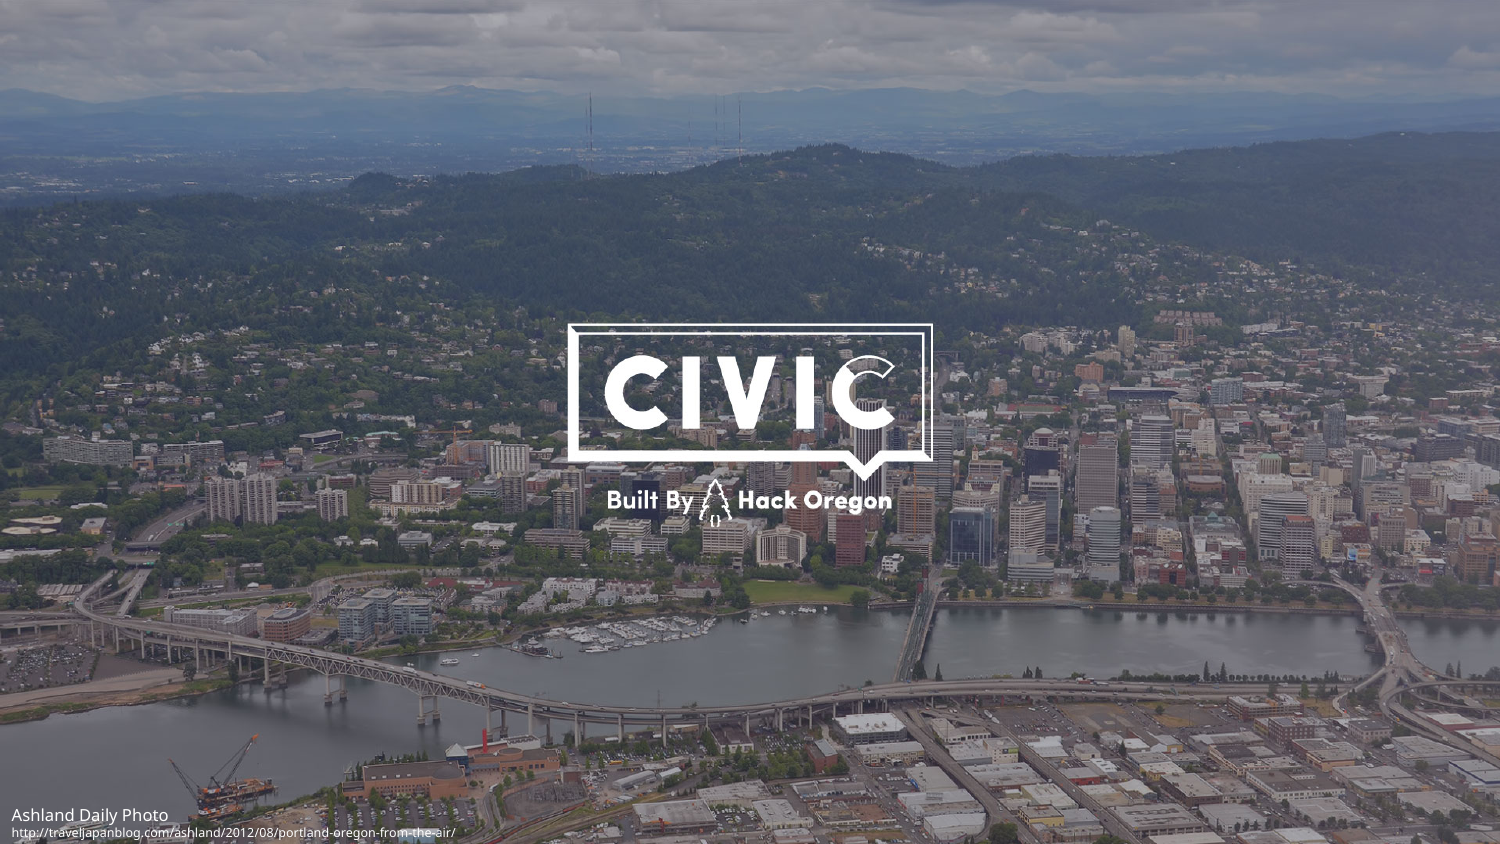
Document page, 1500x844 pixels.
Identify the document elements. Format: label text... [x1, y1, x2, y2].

picture [0, 0, 1500, 844]
text_box Ashland Daily Photo http://traveljapanblog.com/ashland/2012/08/portland-oregon-from-the-air/ [0, 789, 719, 838]
